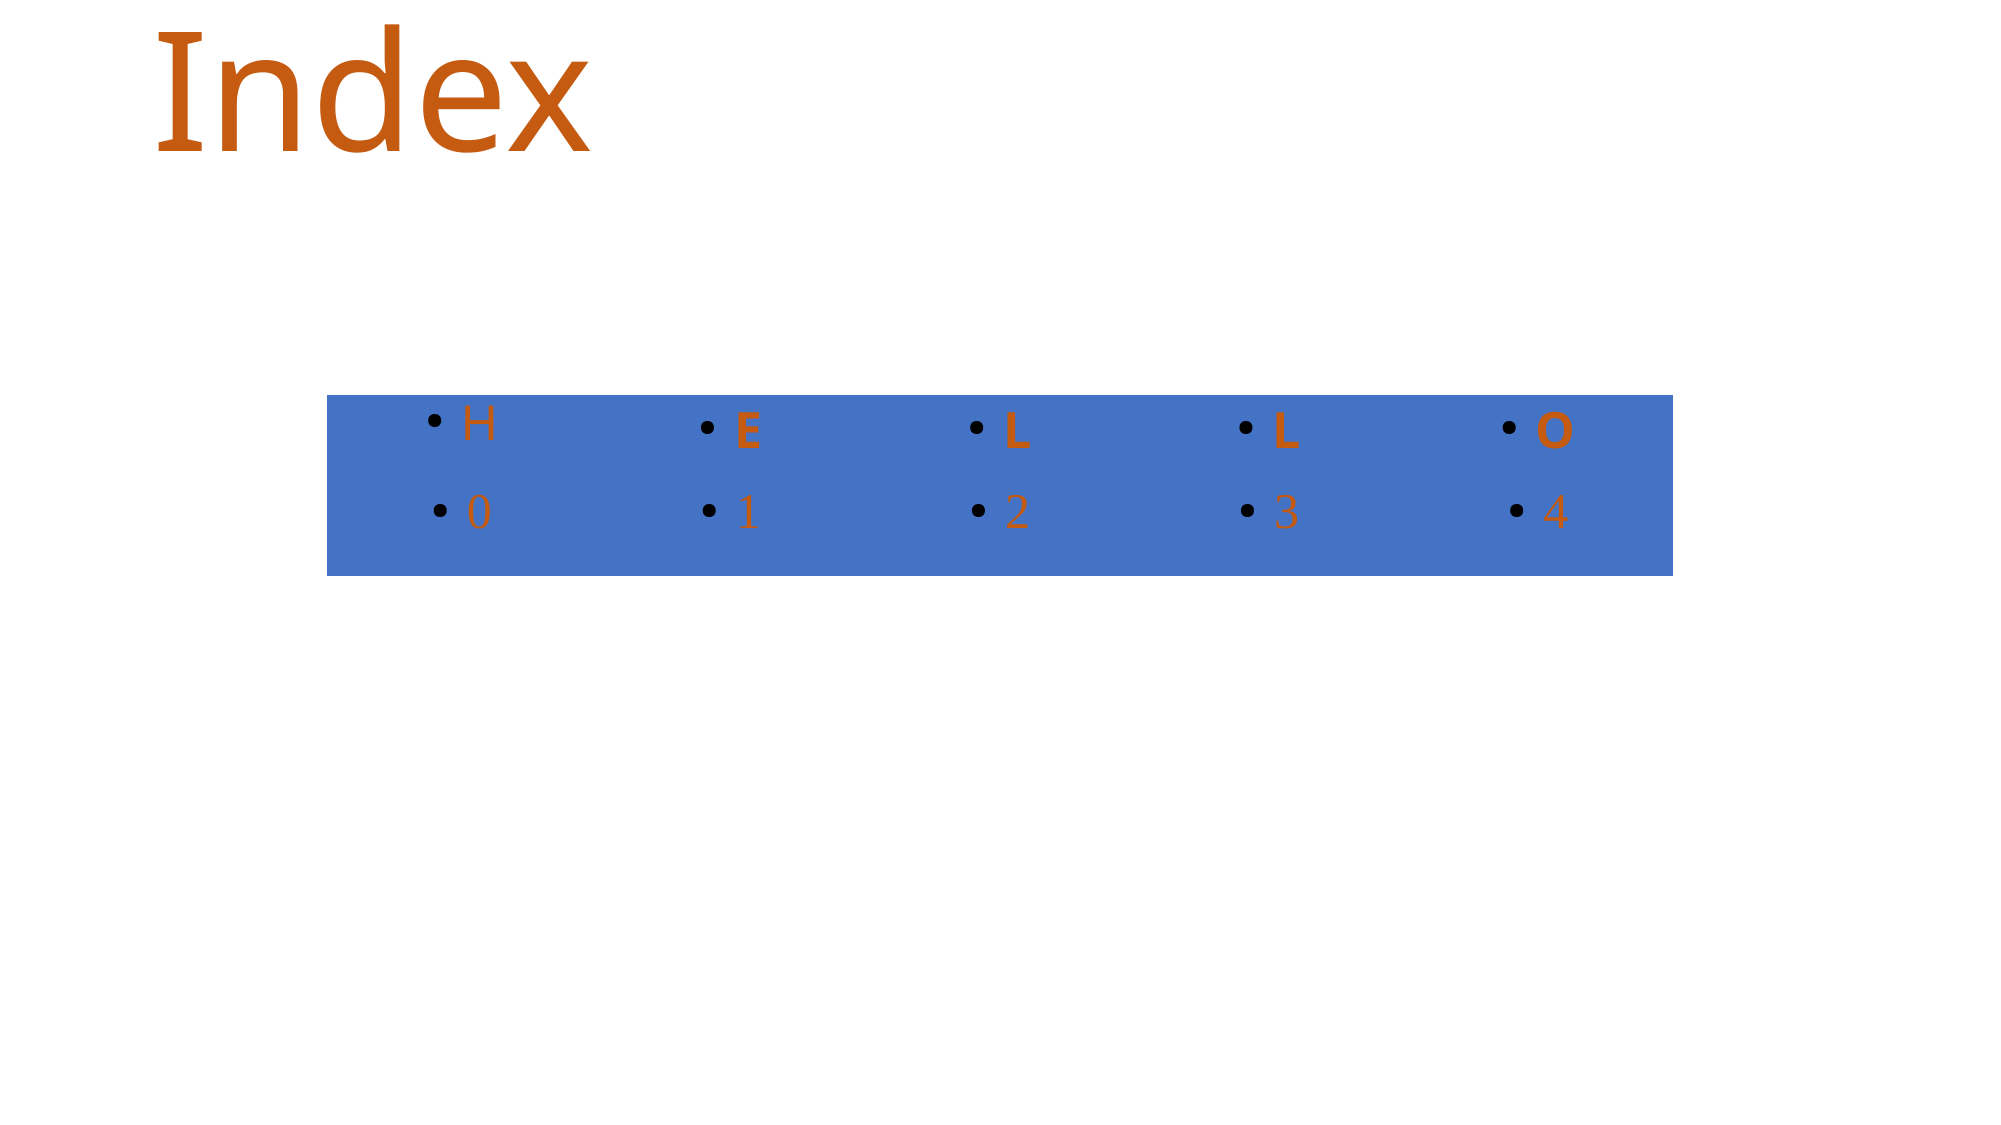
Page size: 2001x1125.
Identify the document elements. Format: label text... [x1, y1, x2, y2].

list Index [137, 0, 1863, 1014]
table_header O [1403, 395, 1673, 484]
table_header H [327, 395, 596, 484]
table_cell 0 [327, 484, 596, 576]
table_header E [596, 395, 865, 484]
table_cell 4 [1403, 484, 1673, 576]
table_cell 1 [596, 484, 865, 576]
table_header L [1134, 395, 1403, 484]
table_cell 3 [1134, 484, 1403, 576]
table_cell 2 [865, 484, 1134, 576]
table_header L [865, 395, 1134, 484]
